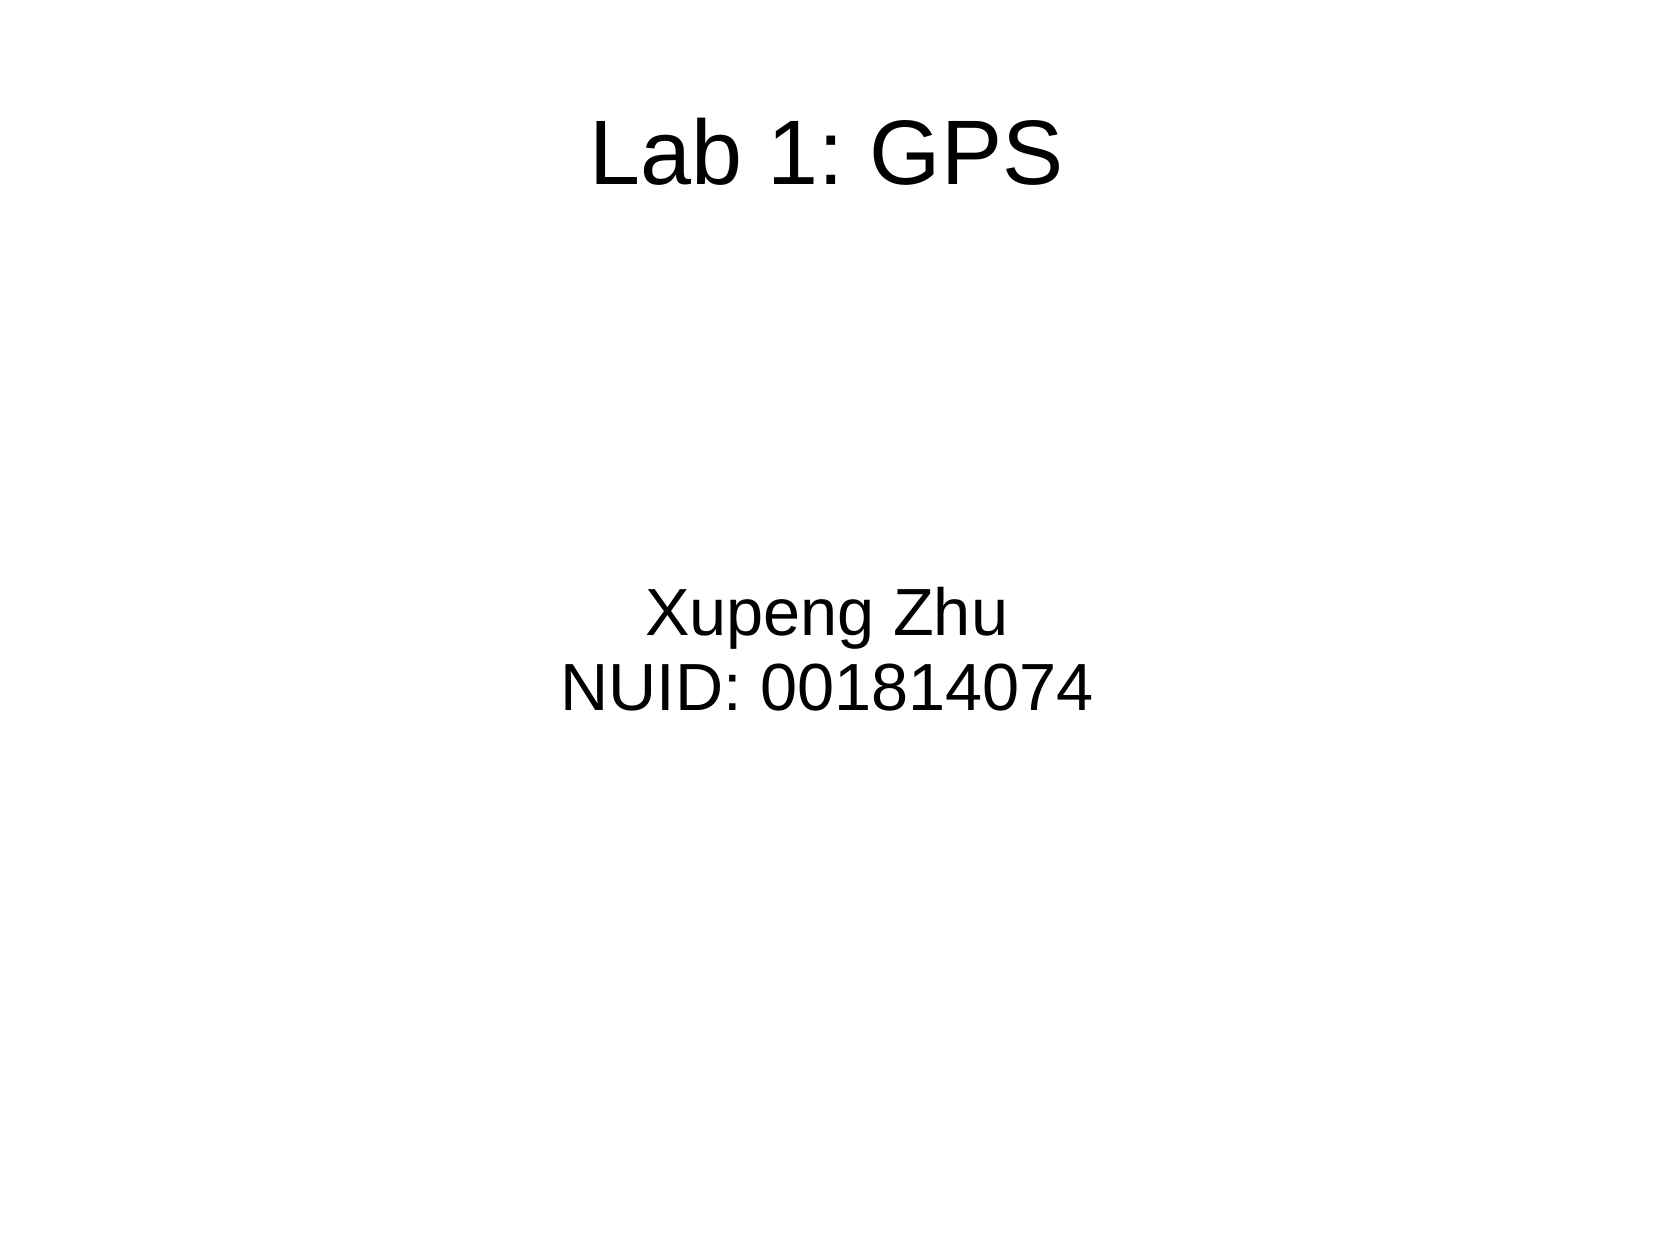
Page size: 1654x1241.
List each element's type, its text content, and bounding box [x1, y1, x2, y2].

subtitle Xupeng Zhu NUID: 001814074 [82, 290, 1571, 1010]
title Lab 1: GPS [82, 49, 1571, 257]
